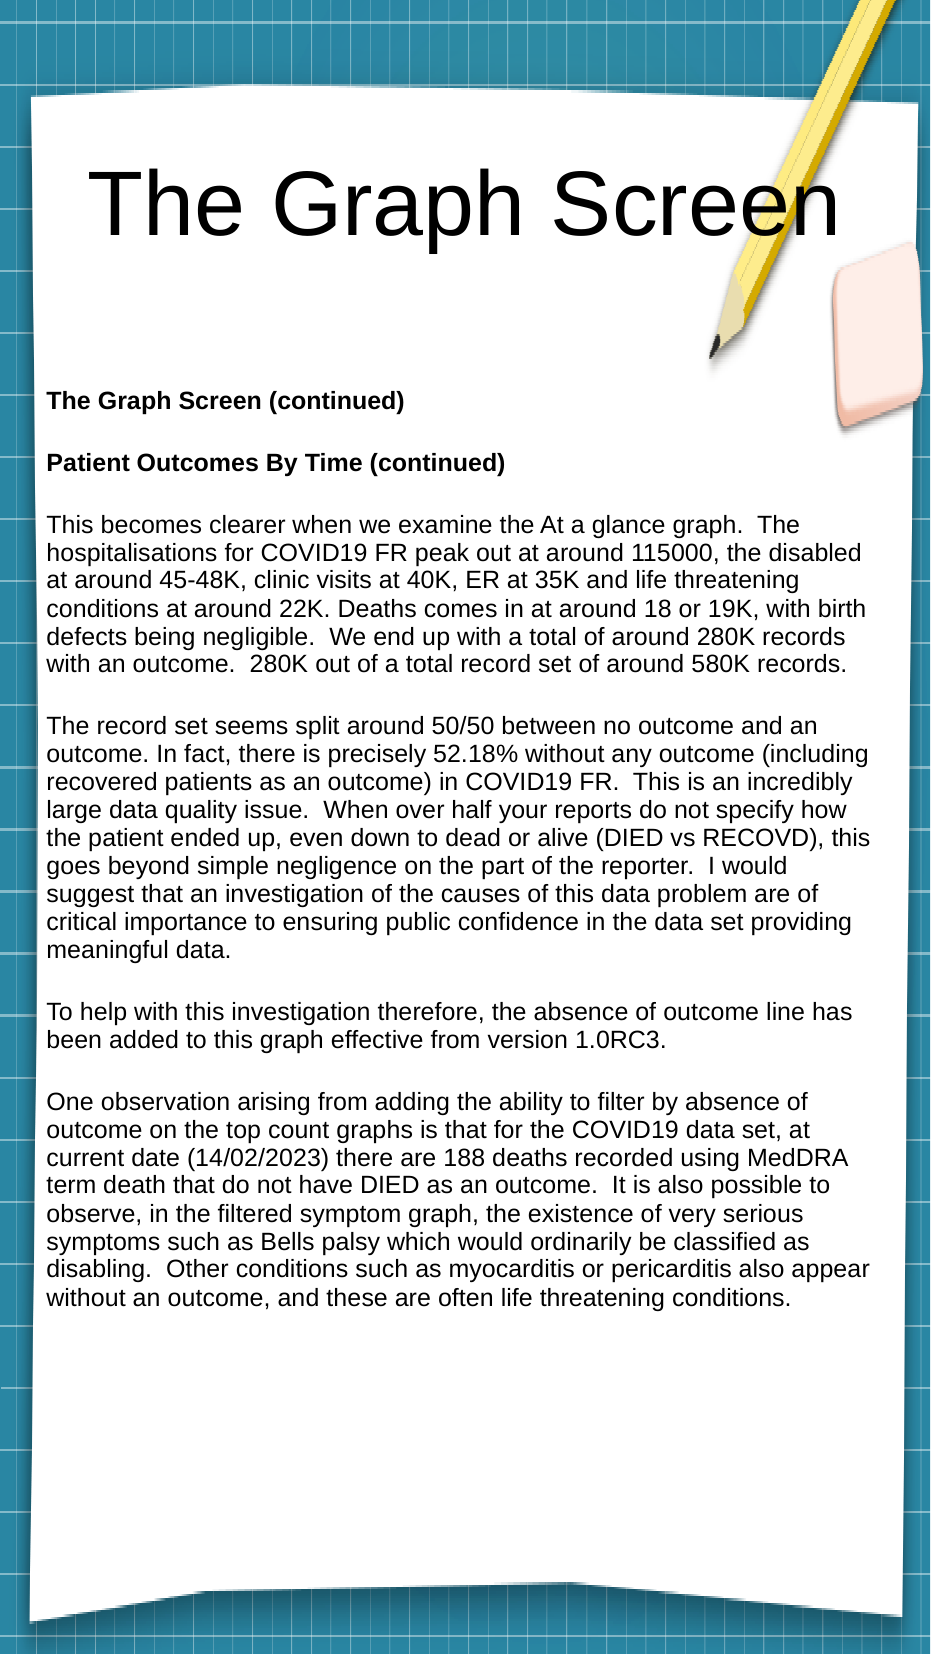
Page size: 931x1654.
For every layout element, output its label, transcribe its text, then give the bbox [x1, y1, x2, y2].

title The Graph Screen [46, 65, 884, 342]
picture [0, 0, 931, 1654]
list The Graph Screen (continued) Patient Outcomes By Time (continued) This becomes clearer when we examine the At a glance graph. The hospitalisations for COVID19 FR peak out at around 115000, the disabled at around 45-48K, clinic visits at 40K, ER at 35K and life threatening conditions at around 22K. Deaths comes in at around 18 or 19K, with birth defects being negligible. We end up with a total of around 280K records with an outcome. 280K out of a total record set of around 580K records. The record set seems split around 50/50 between no outcome and an outcome. In fact, there is precisely 52.18% without any outcome (including recovered patients as an outcome) in COVID19 FR. This is an incredibly large data quality issue. When over half your reports do not specify how the patient ended up, even down to dead or alive (DIED vs RECOVD), this goes beyond simple negligence on the part of the reporter. I would suggest that an investigation of the causes of this data problem are of critical importance to ensuring public confidence in the data set providing meaningful data. To help with this investigation therefore, the absence of outcome line has been added to this graph effective from version 1.0RC3. One observation arising from adding the ability to filter by absence of outcome on the top count graphs is that for the COVID19 data set, at current date (14/02/2023) there are 188 deaths recorded using MedDRA term death that do not have DIED as an outcome. It is also possible to observe, in the filtered symptom graph, the existence of very serious symptoms such as Bells palsy which would ordinarily be classified as disabling. Other conditions such as myocarditis or pericarditis also appear without an outcome, and these are often life threatening conditions. [46, 386, 884, 1346]
